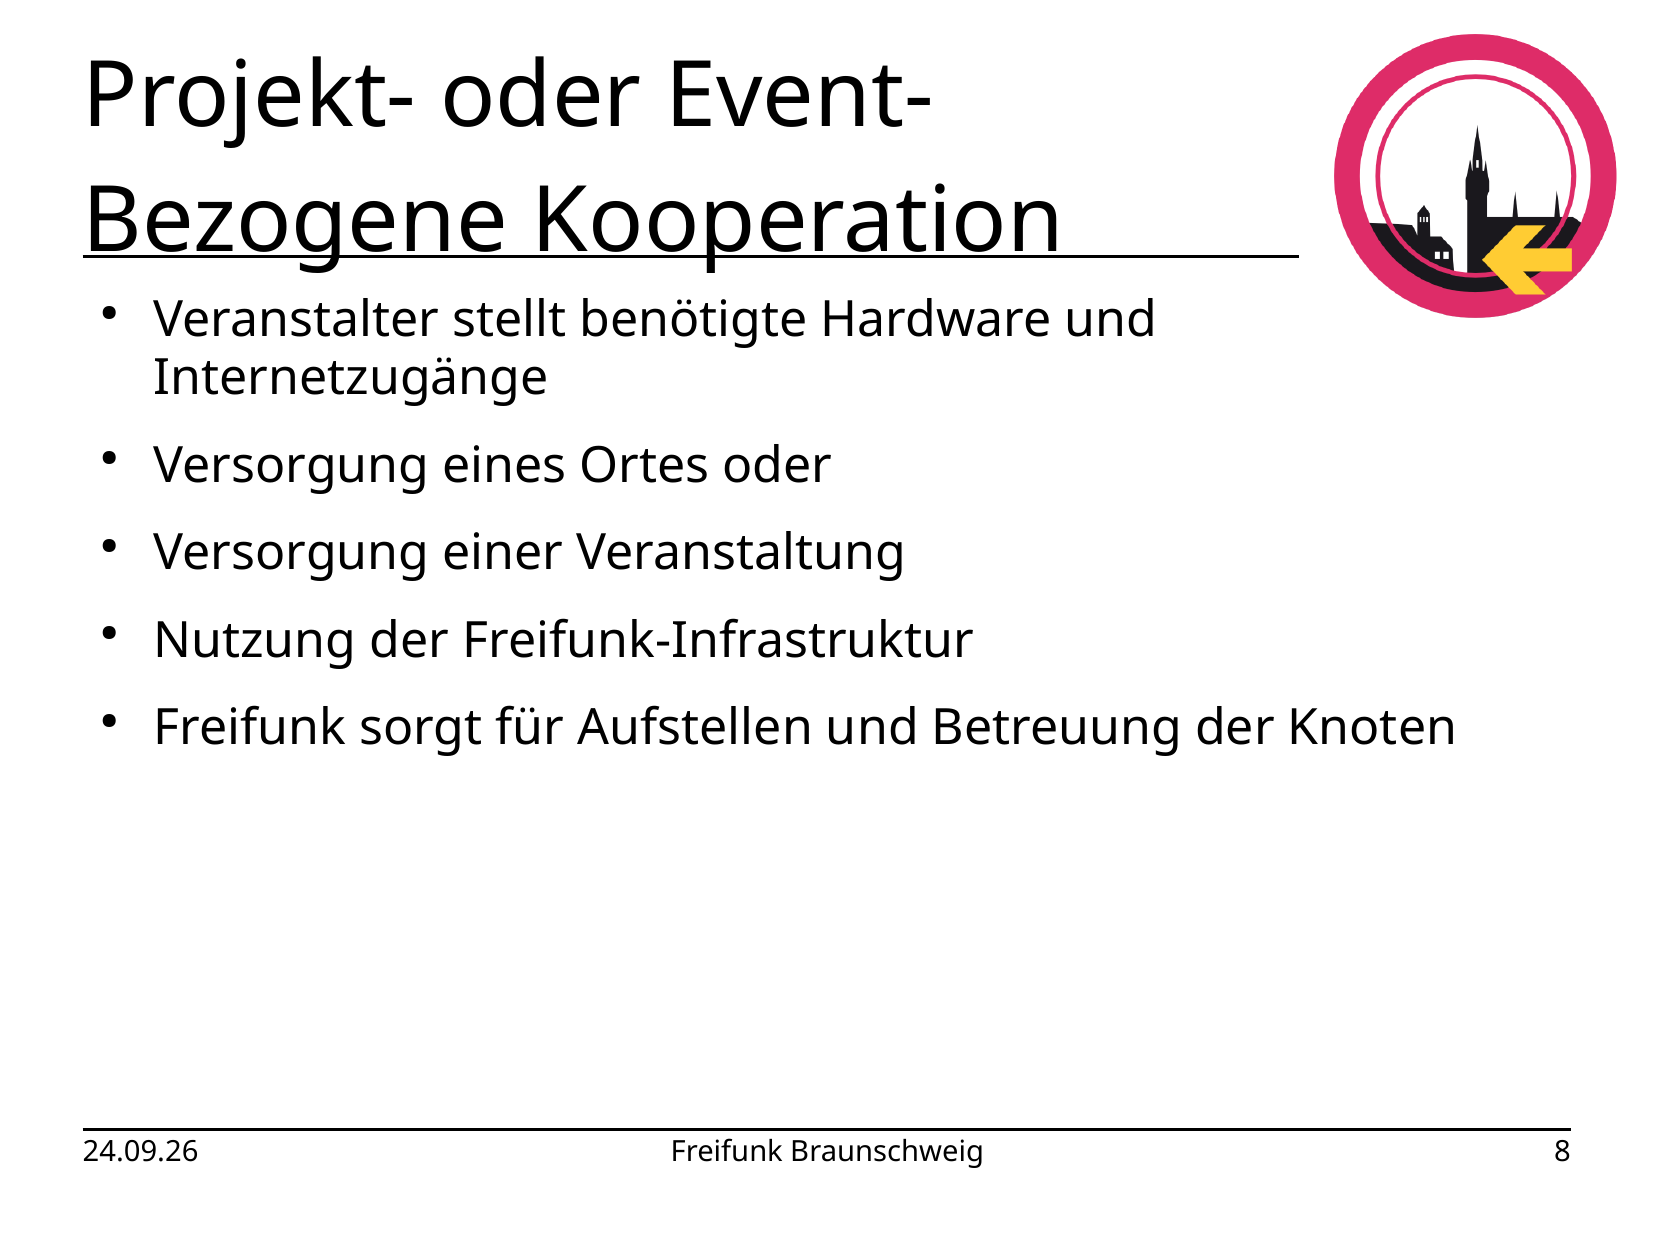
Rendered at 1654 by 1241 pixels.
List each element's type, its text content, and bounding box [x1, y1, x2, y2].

list Veranstalter stellt benötigte Hardware und Internetzugänge Versorgung eines Ortes oder Versorgung einer Veranstaltung Nutzung der Freifunk-Infrastruktur Freifunk sorgt für Aufstellen und Betreuung der Knoten [82, 290, 1538, 1010]
picture [1331, 32, 1619, 319]
title Projekt- oder Event-Bezogene Kooperation [82, 45, 1300, 261]
